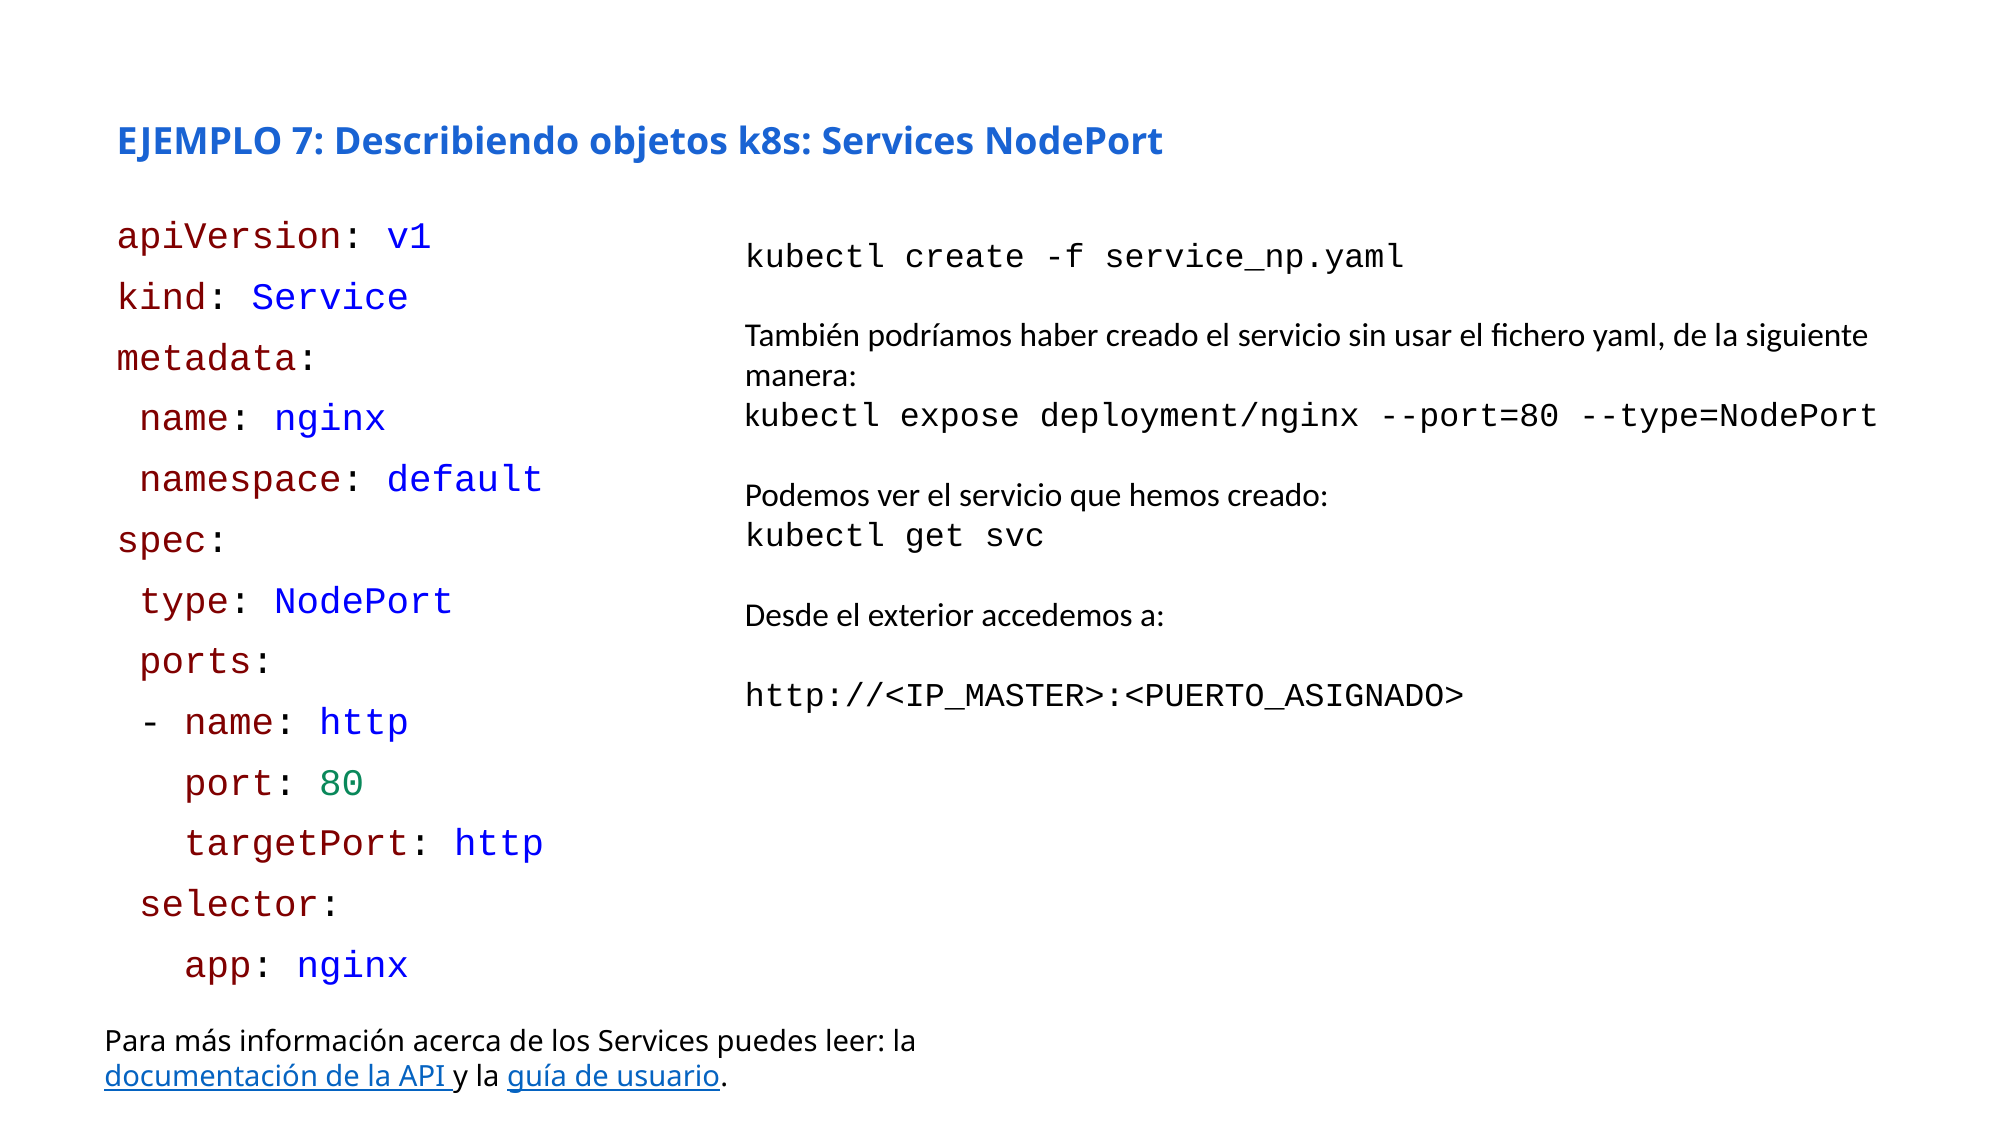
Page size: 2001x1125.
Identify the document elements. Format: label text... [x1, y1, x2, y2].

text_box kubectl create -f service_np.yaml También podríamos haber creado el servicio sin usar el fichero yaml, de la siguiente manera: kubectl expose deployment/nginx --port=80 --type=NodePort Podemos ver el servicio que hemos creado: kubectl get svc Desde el exterior accedemos a: http://<IP_MASTER>:<PUERTO_ASIGNADO> [730, 218, 1924, 873]
text_box apiVersion: v1 kind: Service metadata: name: nginx namespace: default spec: type: NodePort ports: - name: http port: 80 targetPort: http selector: app: nginx [101, 188, 1977, 360]
text_box EJEMPLO 7: Describiendo objetos k8s: Services NodePort [101, 110, 1335, 170]
text_box Para más información acerca de los Services puedes leer: la documentación de la API y la guía de usuario. [89, 1007, 997, 1116]
